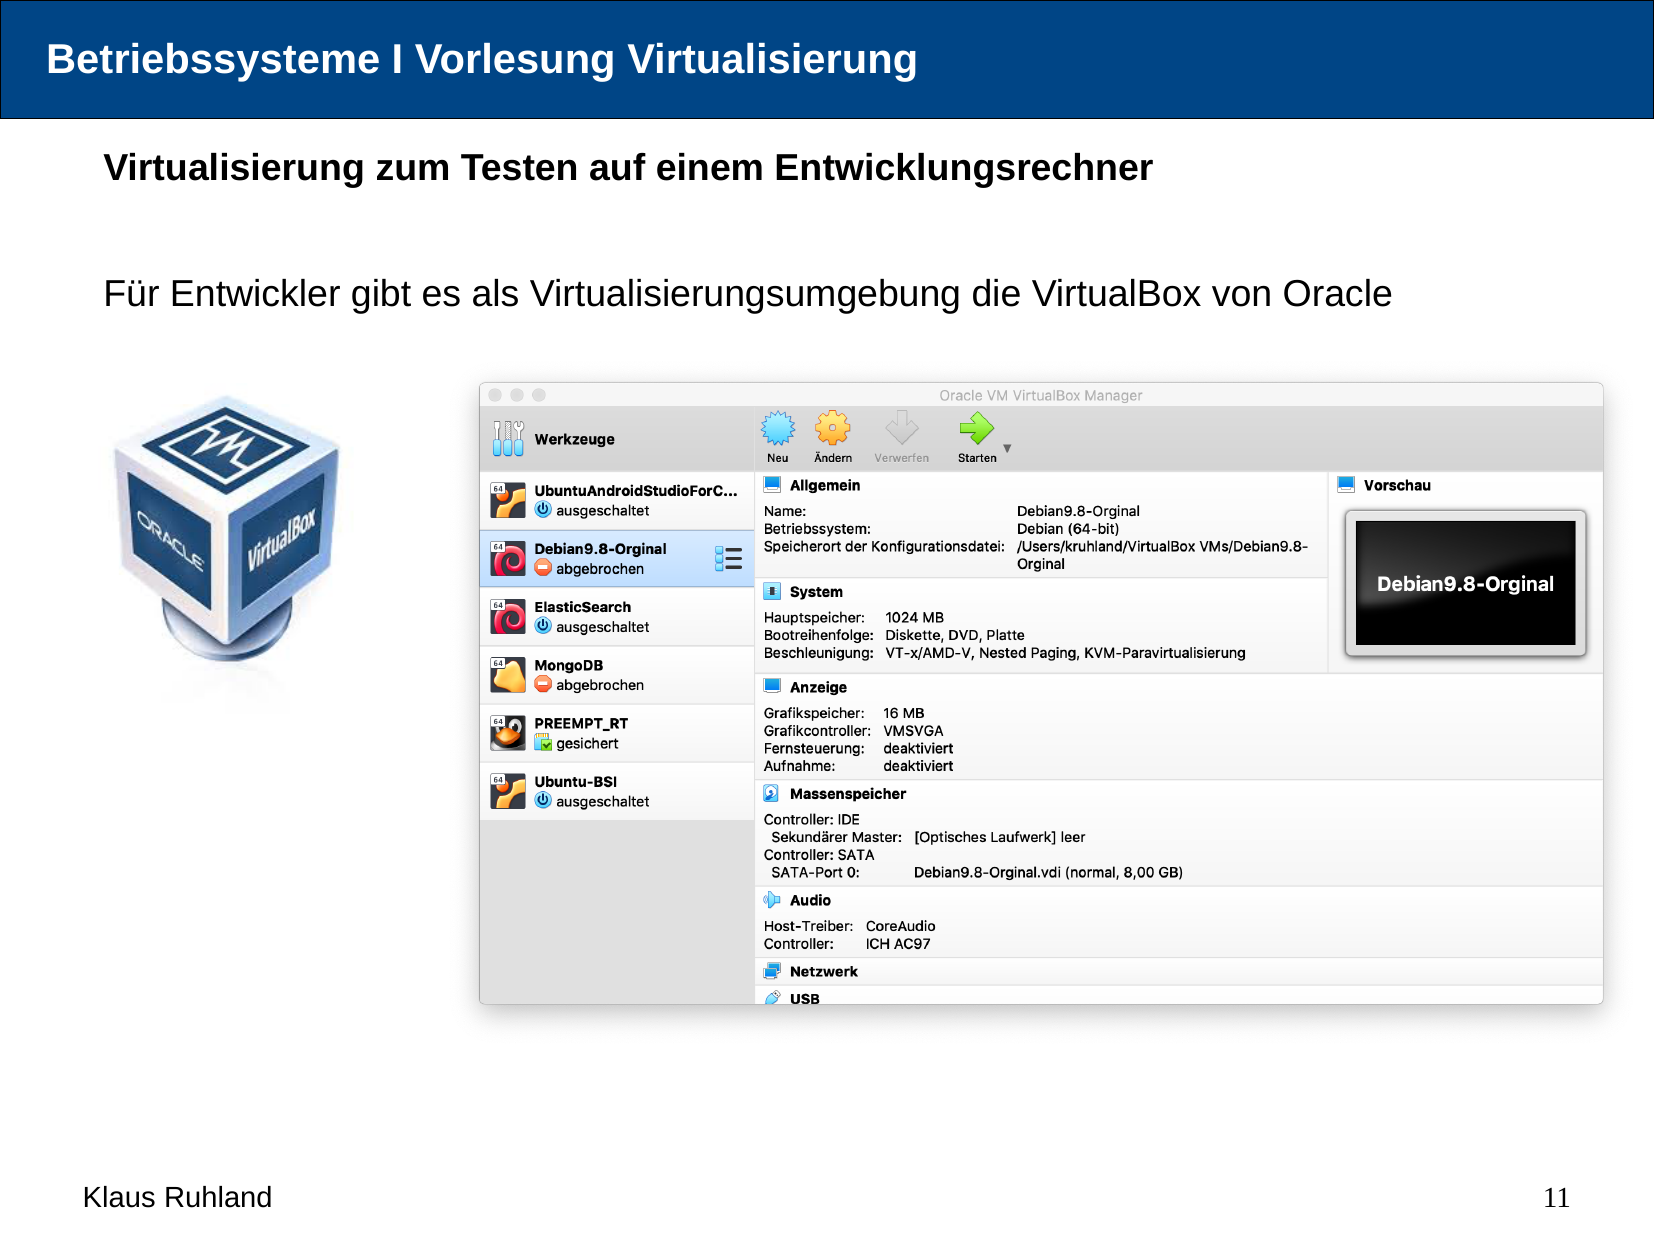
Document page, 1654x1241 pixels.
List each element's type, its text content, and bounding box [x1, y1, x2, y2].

picture [442, 354, 1640, 1050]
picture [98, 383, 355, 731]
text_box Virtualisierung zum Testen auf einem Entwicklungsrechner Für Entwickler gibt es als Virtualisierungsumgebung die VirtualBox von Oracle [88, 118, 1625, 1091]
